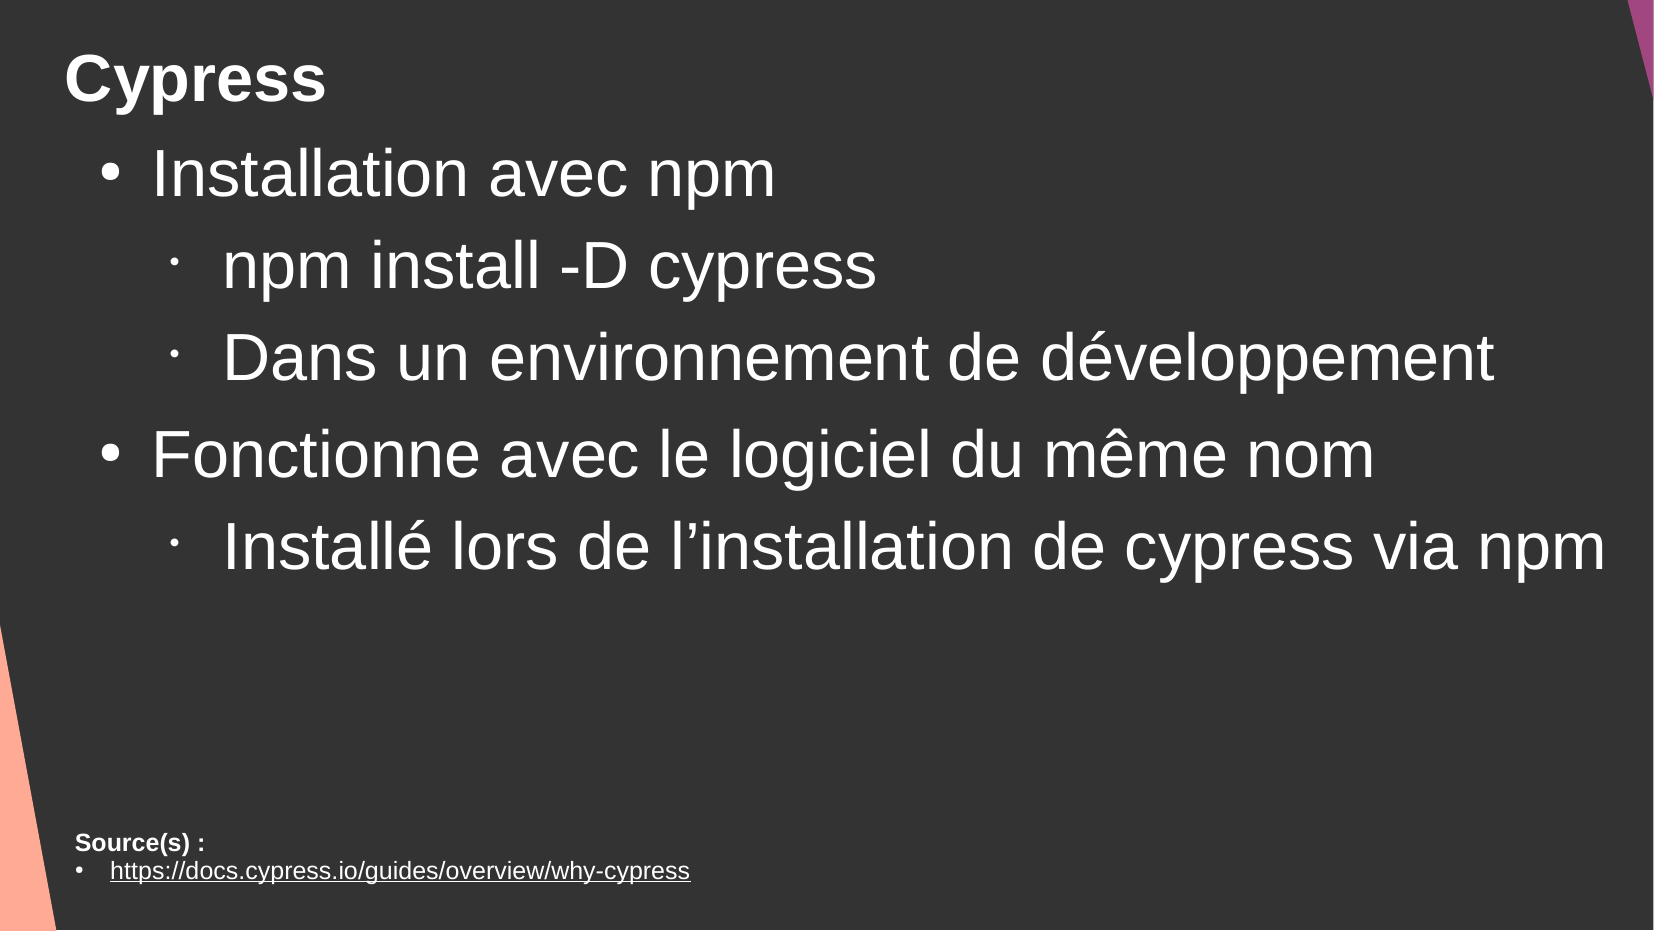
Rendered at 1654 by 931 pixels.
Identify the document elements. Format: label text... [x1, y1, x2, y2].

title Cypress [64, 40, 1635, 116]
text_box Source(s) : https://docs.cypress.io/guides/overview/why-cypress [60, 821, 1546, 906]
text_box [0, 625, 57, 931]
text_box [1627, 0, 1654, 103]
list Installation avec npm npm install -D cypress Dans un environnement de développement Fonctionne avec le logiciel du même nom Installé lors de l’installation de cypress via npm [80, 135, 1620, 804]
